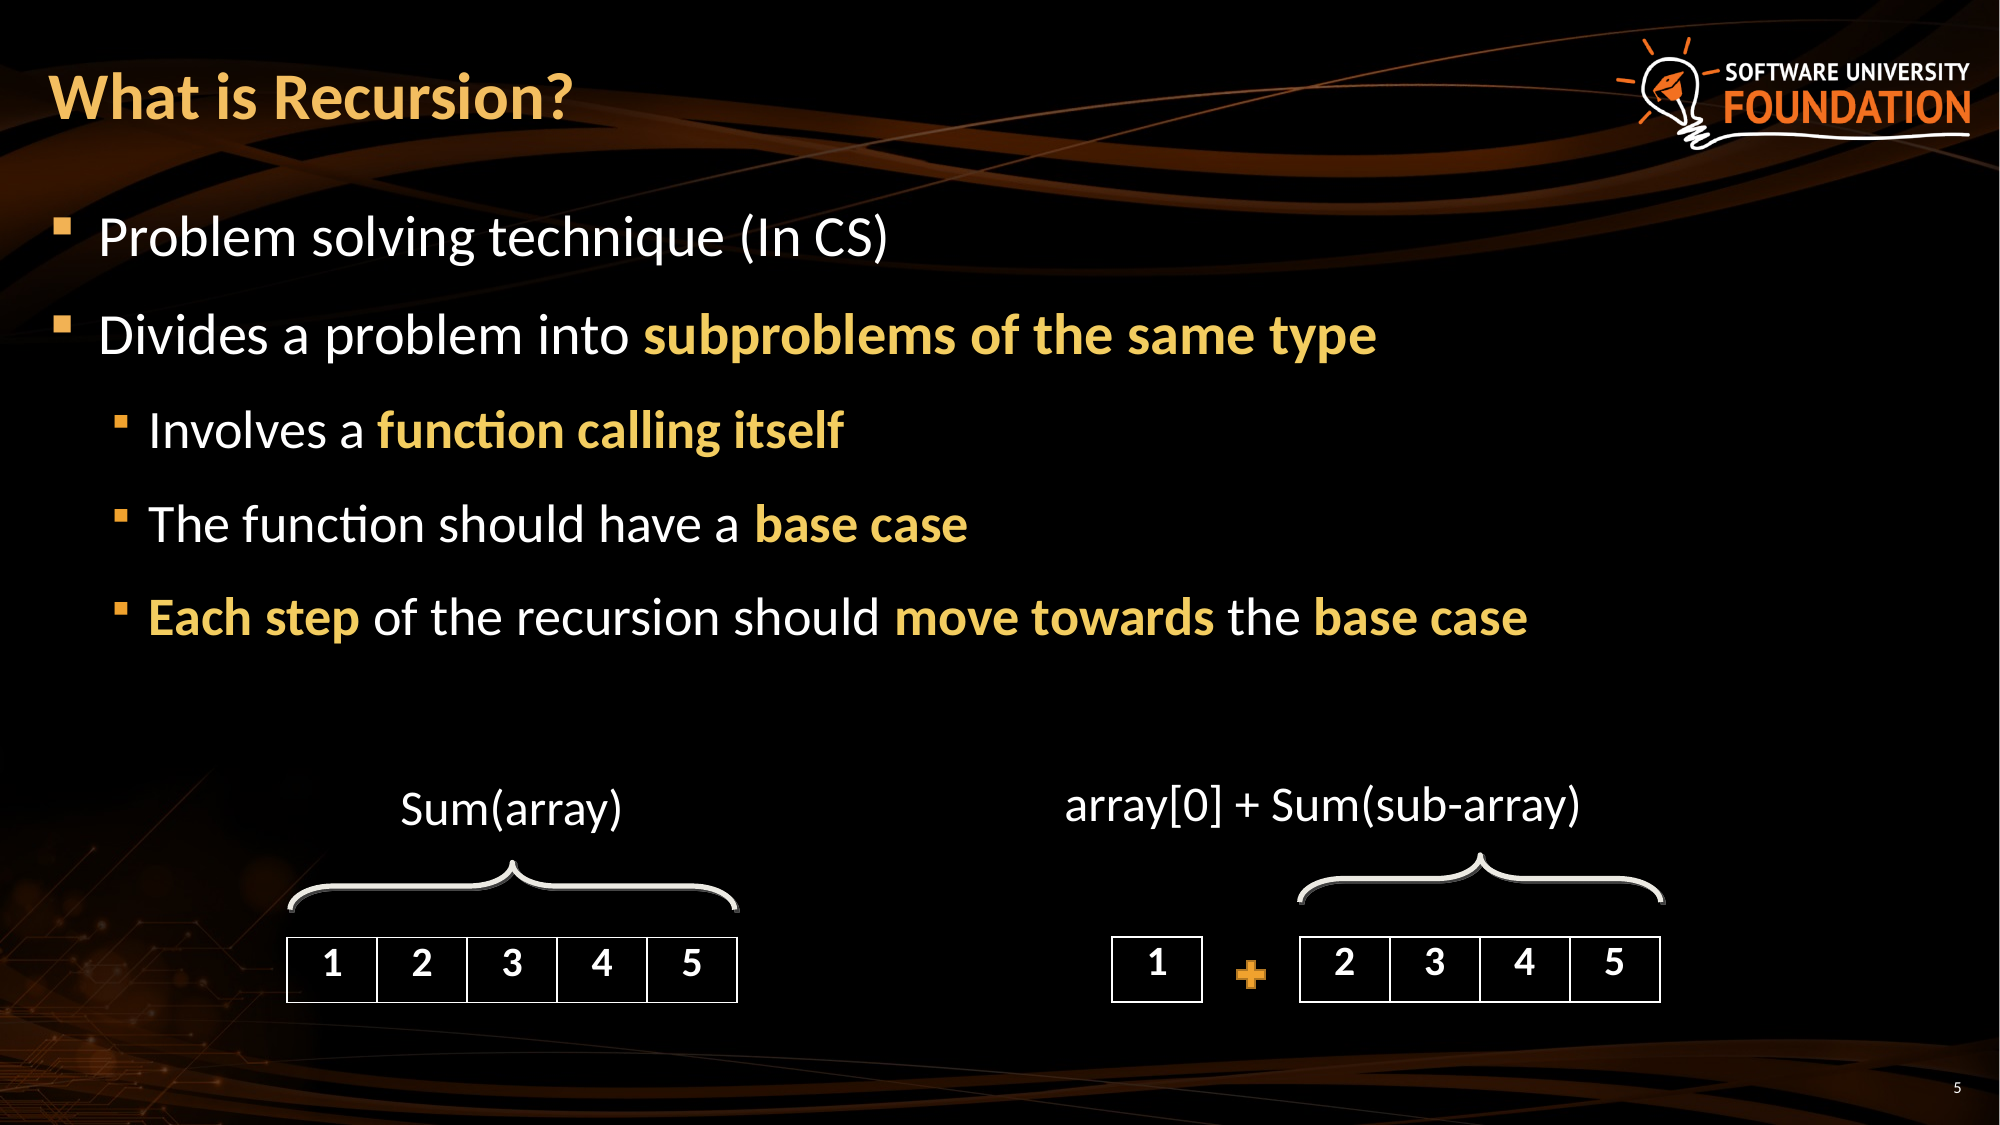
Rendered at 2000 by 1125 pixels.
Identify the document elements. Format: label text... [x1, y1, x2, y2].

table_header 2 [378, 938, 466, 1002]
table_header 2 [1301, 938, 1389, 1001]
table_header 5 [648, 938, 736, 1002]
table_header 4 [558, 938, 646, 1002]
table_header 4 [1481, 938, 1569, 1001]
text_box array[0] + Sum(sub-array) [1049, 764, 1718, 840]
title What is Recursion? [30, 6, 1602, 189]
table_header 1 [288, 938, 376, 1002]
text_box [1237, 960, 1265, 989]
text_box Sum(array) [385, 768, 639, 843]
list Problem solving technique (In CS) Divides a problem into subproblems of the same type Involves a function calling itself The function should have a base case Each step of the recursion should move towards the base case [31, 188, 1968, 1103]
picture [0, 0, 2000, 1125]
table_header 3 [468, 938, 556, 1002]
table_header 5 [1571, 938, 1659, 1001]
table_header 3 [1391, 938, 1479, 1001]
table_header 1 [1113, 938, 1201, 1001]
